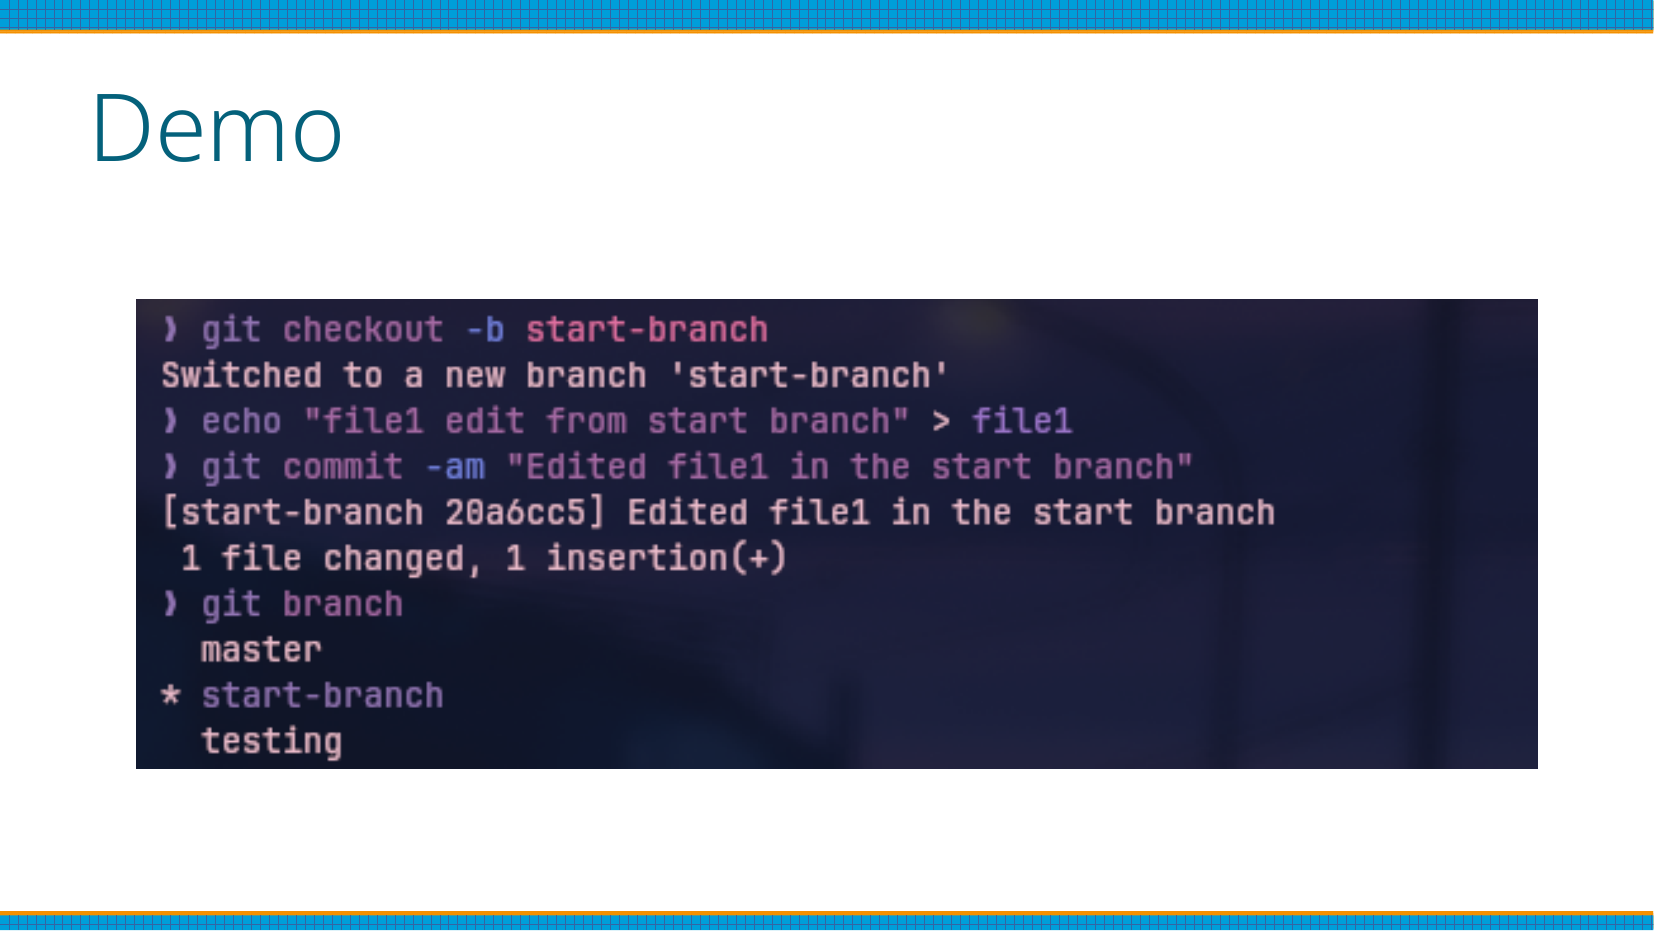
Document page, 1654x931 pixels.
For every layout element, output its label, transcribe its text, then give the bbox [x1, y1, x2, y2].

title Demo [88, 44, 1565, 207]
picture [136, 299, 1538, 769]
